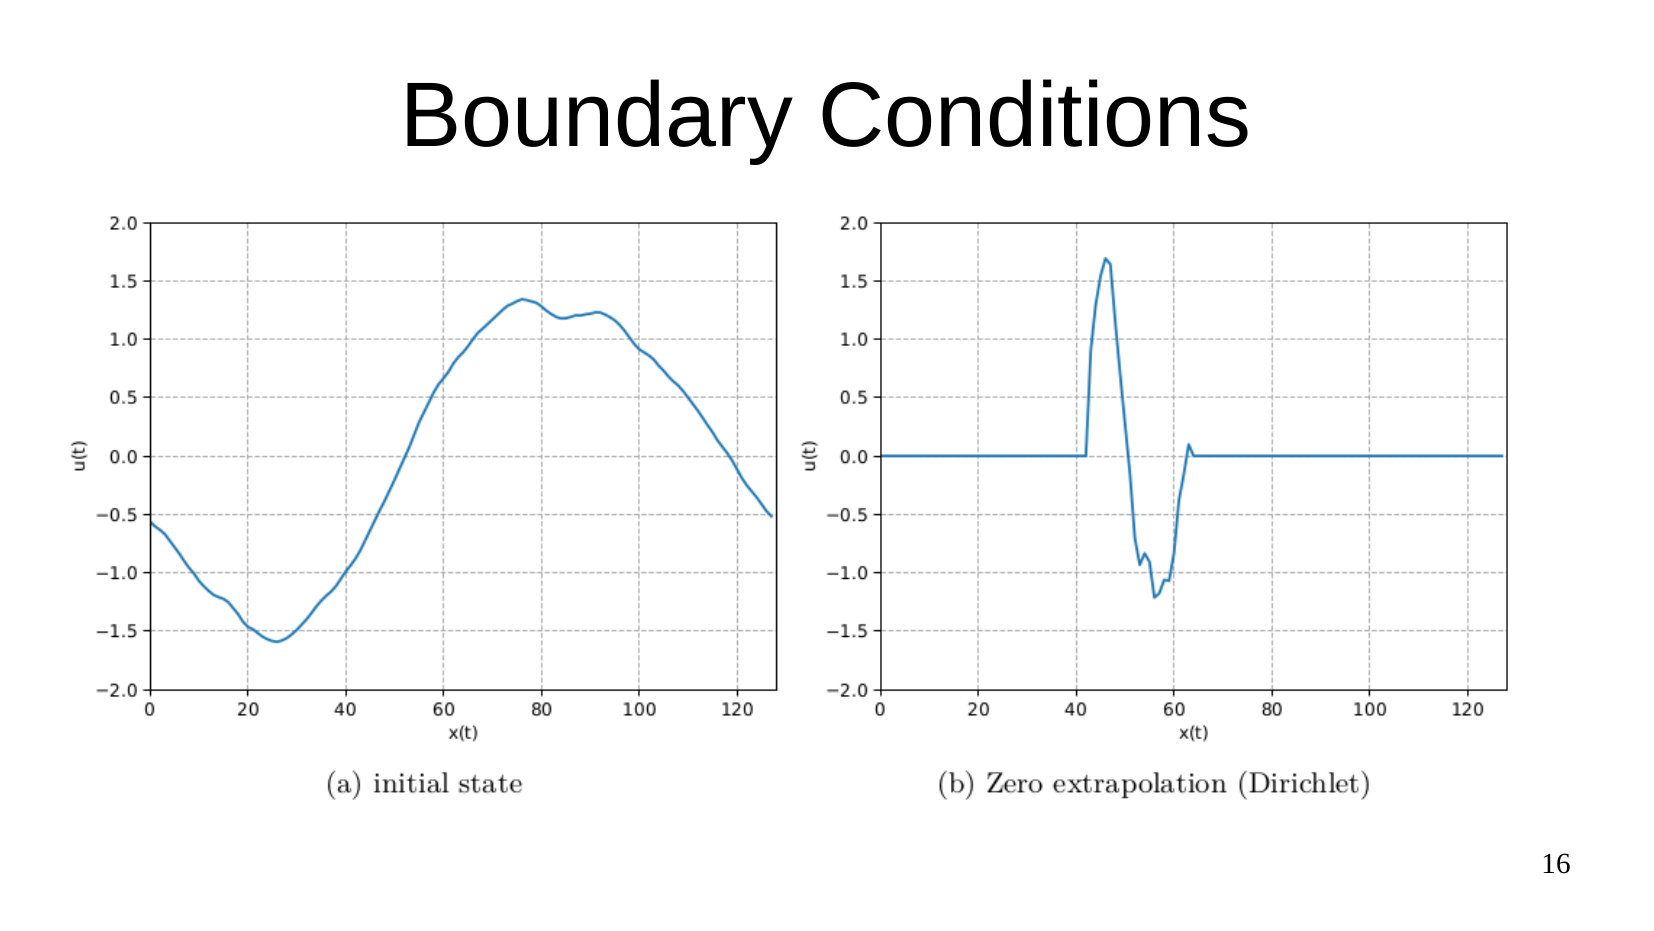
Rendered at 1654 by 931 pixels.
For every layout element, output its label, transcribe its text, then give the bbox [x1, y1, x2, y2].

title Boundary Conditions [82, 37, 1571, 193]
picture [37, 195, 1579, 826]
